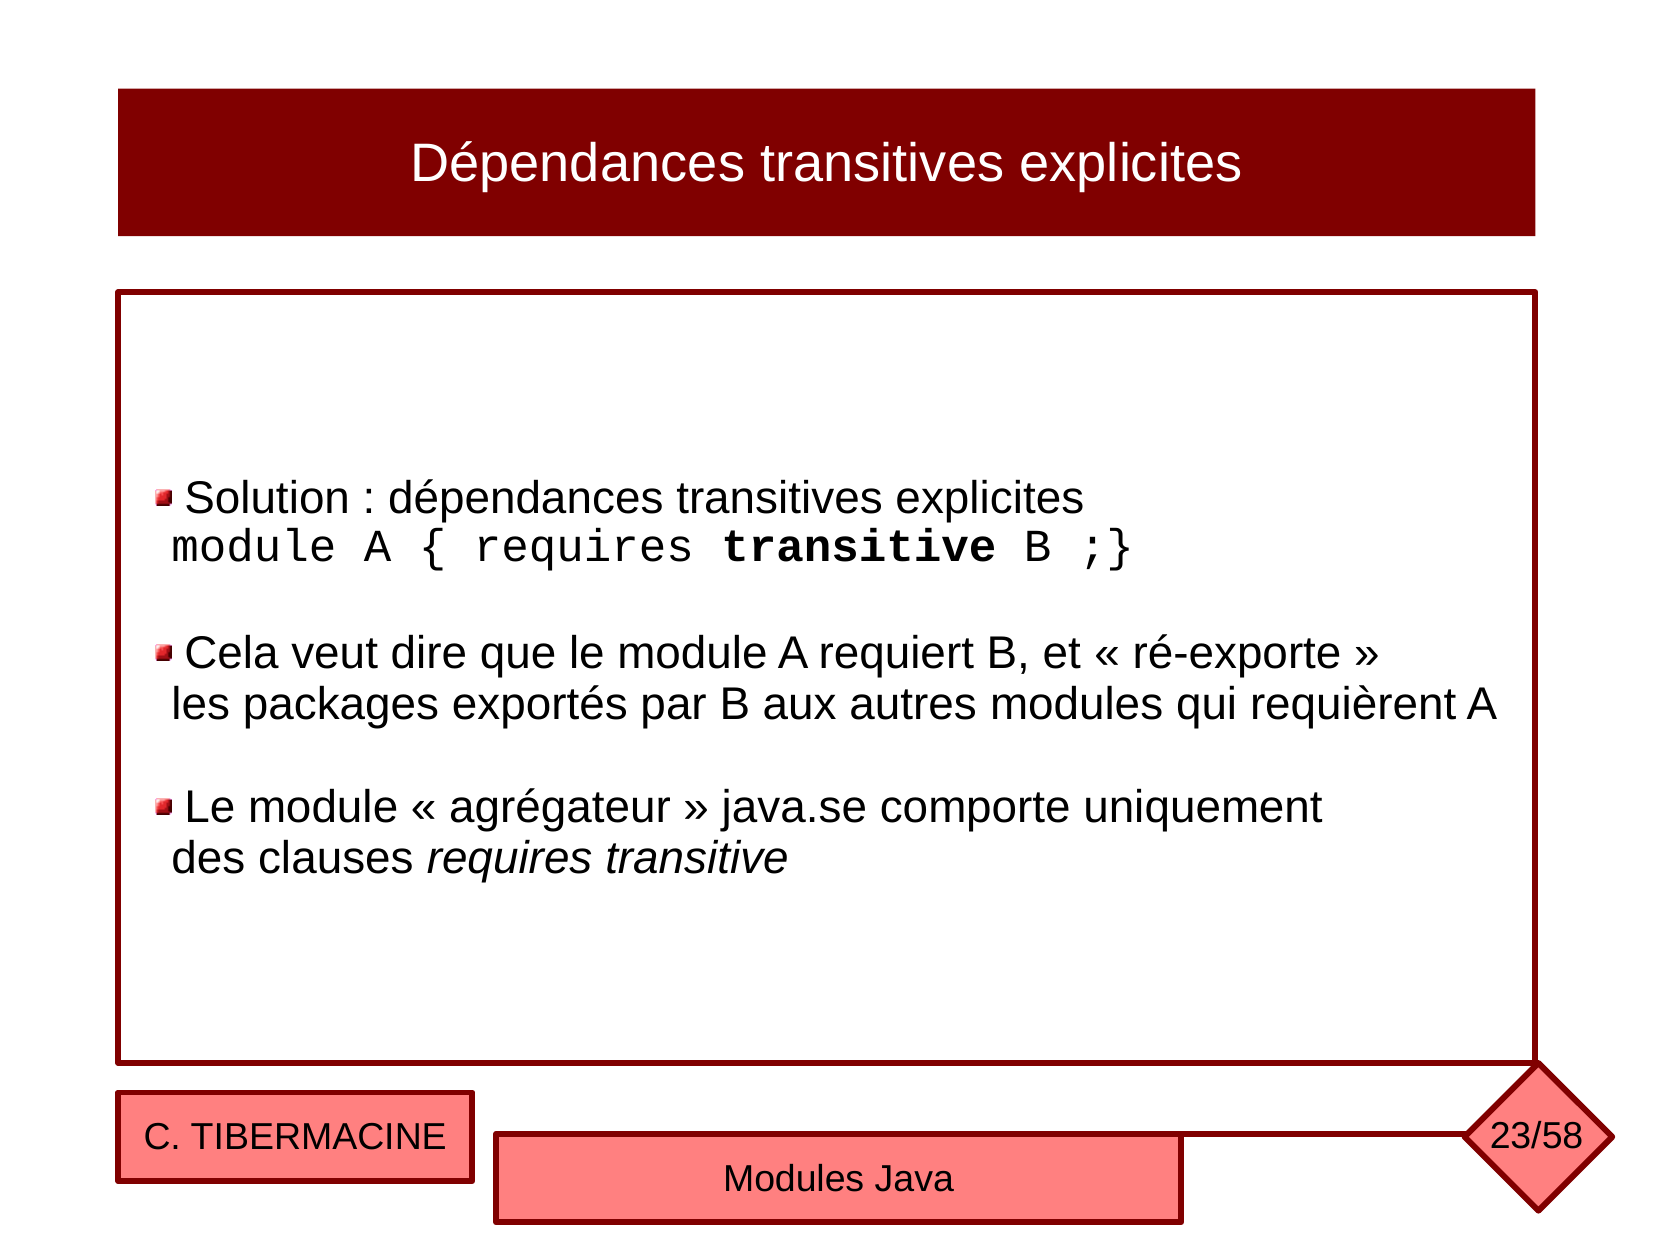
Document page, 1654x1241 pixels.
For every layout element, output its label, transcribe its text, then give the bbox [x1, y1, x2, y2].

picture [155, 644, 172, 661]
text_box Solution : dépendances transitives explicites module A { requires transitive B ;} Cela veut dire que le module A requiert B, et « ré-exporte » les packages exportés par B aux autres modules qui requièrent A Le module « agrégateur » java.se comporte uniquement des clauses requires transitive [118, 292, 1536, 1063]
text_box Modules Java [496, 1133, 1182, 1223]
text_box <numéro>/58 [1475, 1107, 1654, 1164]
text_box [1464, 1126, 1475, 1148]
text_box [1494, 1062, 1583, 1107]
picture [155, 489, 172, 506]
text_box [1491, 1164, 1586, 1211]
text_box C. TIBERMACINE [118, 1092, 473, 1182]
text_box Dépendances transitives explicites [118, 88, 1536, 237]
picture [155, 798, 172, 815]
